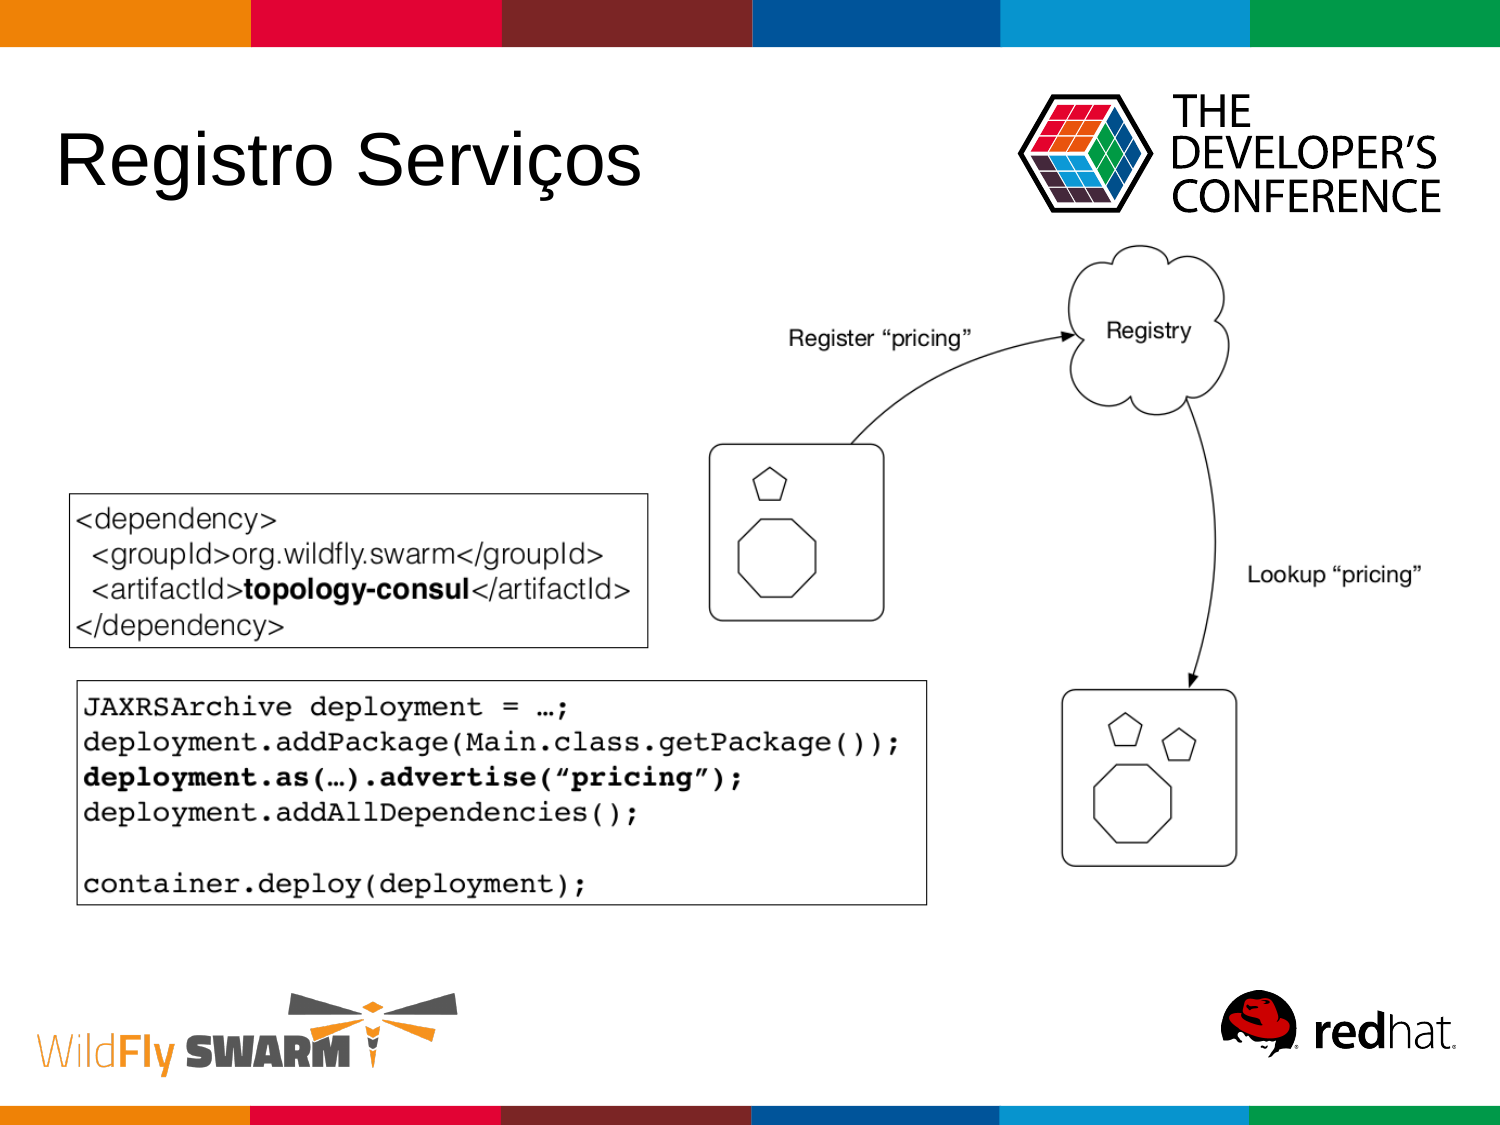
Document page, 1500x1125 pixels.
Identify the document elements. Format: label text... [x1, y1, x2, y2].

title Registro Serviços [41, 79, 975, 232]
picture [28, 974, 466, 1095]
picture [5, 235, 1486, 946]
picture [1221, 990, 1456, 1066]
